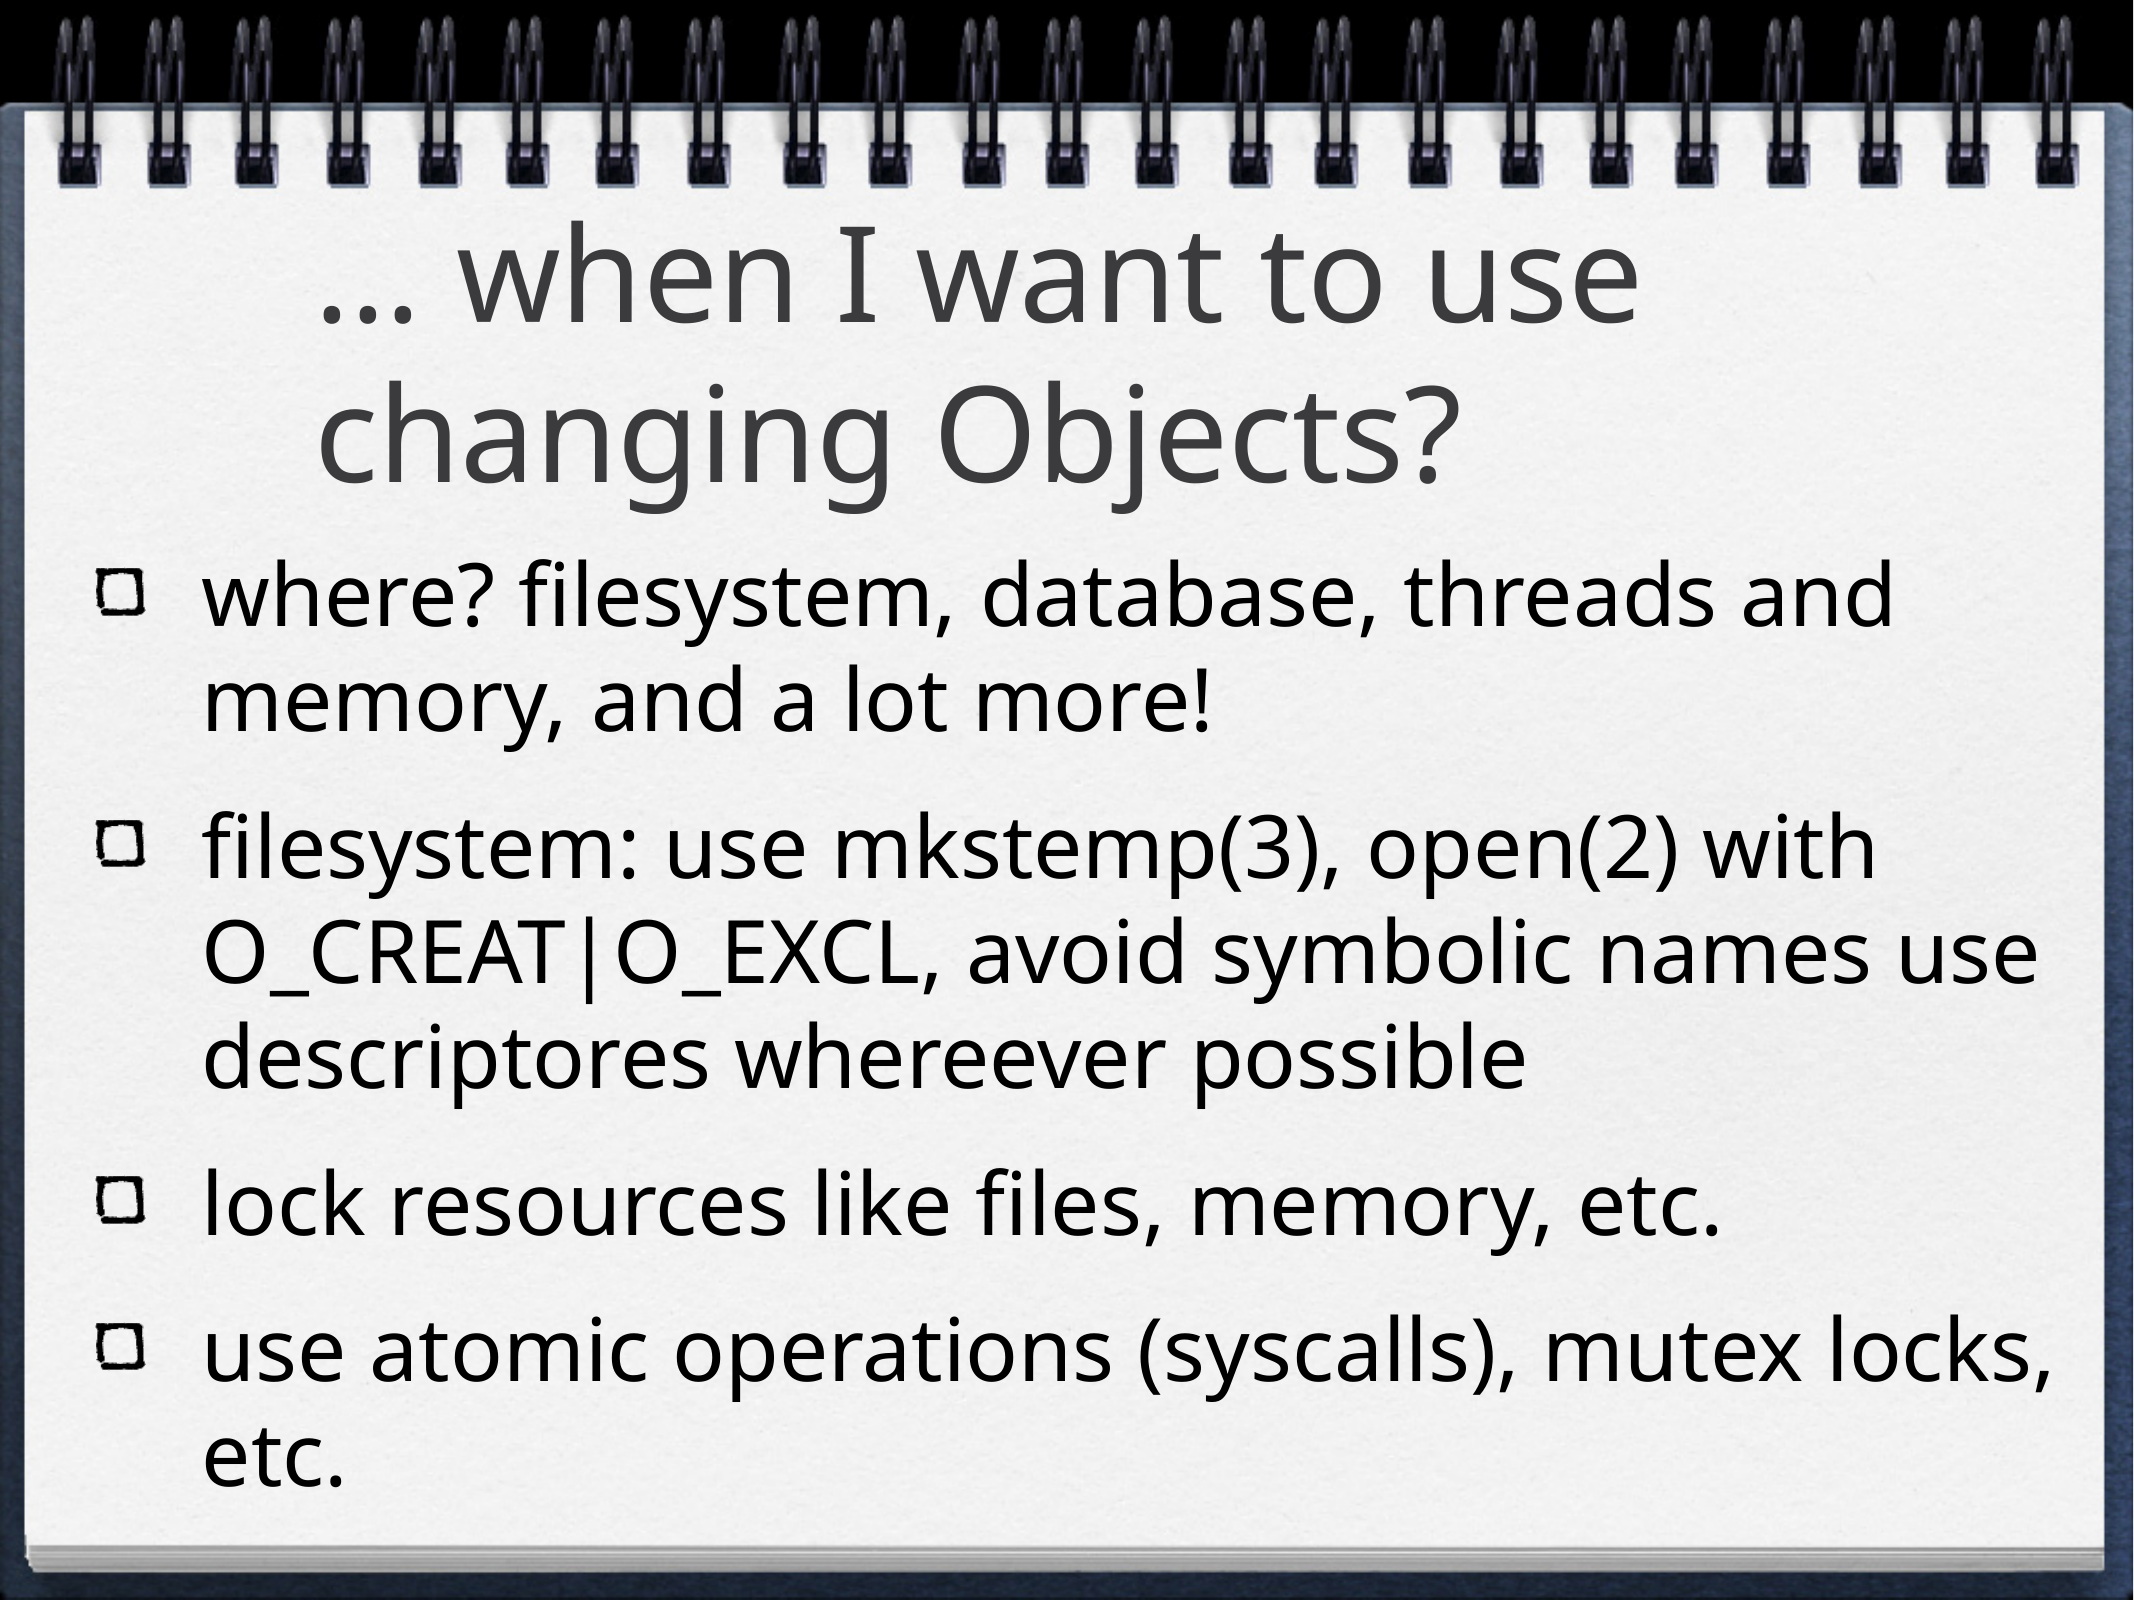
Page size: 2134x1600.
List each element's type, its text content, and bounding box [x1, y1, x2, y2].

list where? filesystem, database, threads and memory, and a lot more! filesystem: use mkstemp(3), open(2) with O_CREAT|O_EXCL, avoid symbolic names use descriptores whereever possible lock resources like files, memory, etc. use atomic operations (syscalls), mutex locks, etc. [52, 512, 2073, 1532]
title ... when I want to use changing Objects? [306, 180, 1828, 512]
picture [0, 0, 2134, 1600]
